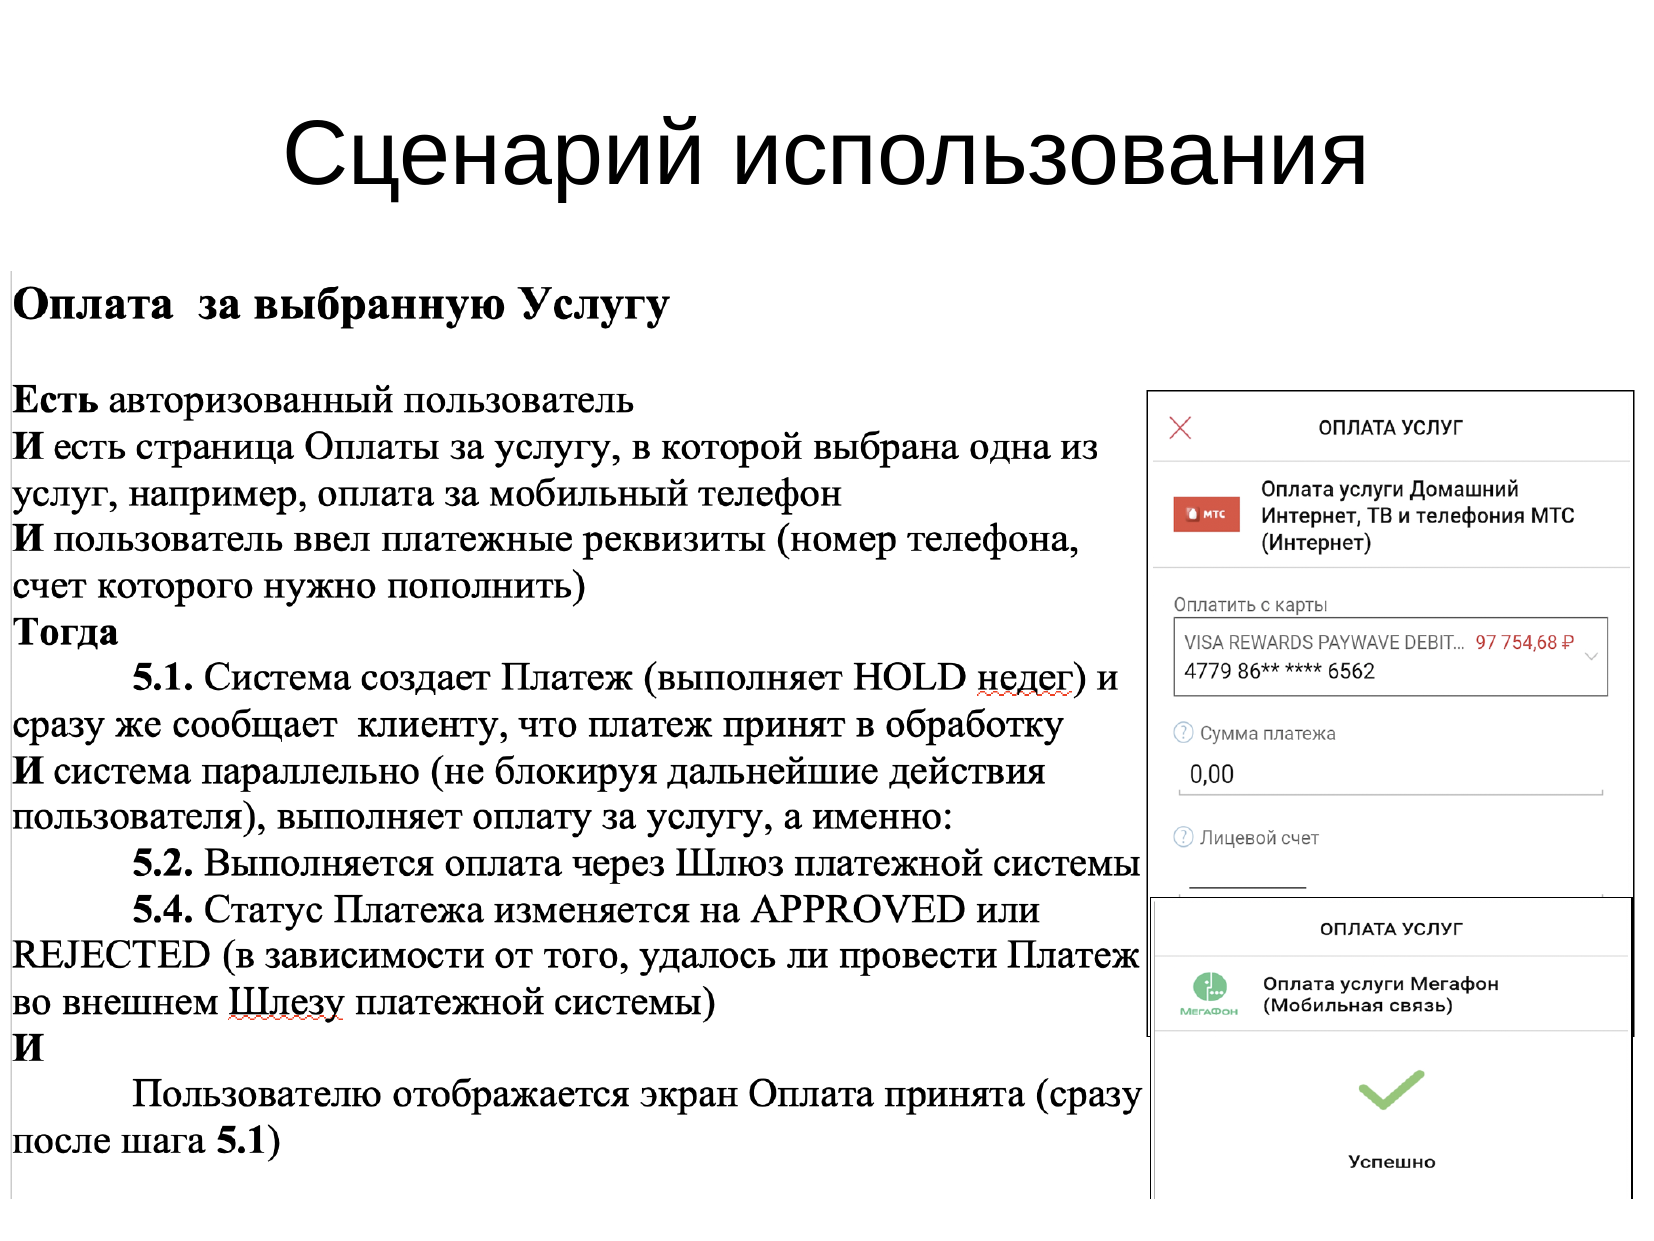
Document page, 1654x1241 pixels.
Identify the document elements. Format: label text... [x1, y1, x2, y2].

title Сценарий использования [82, 49, 1571, 257]
picture [7, 271, 1642, 1199]
